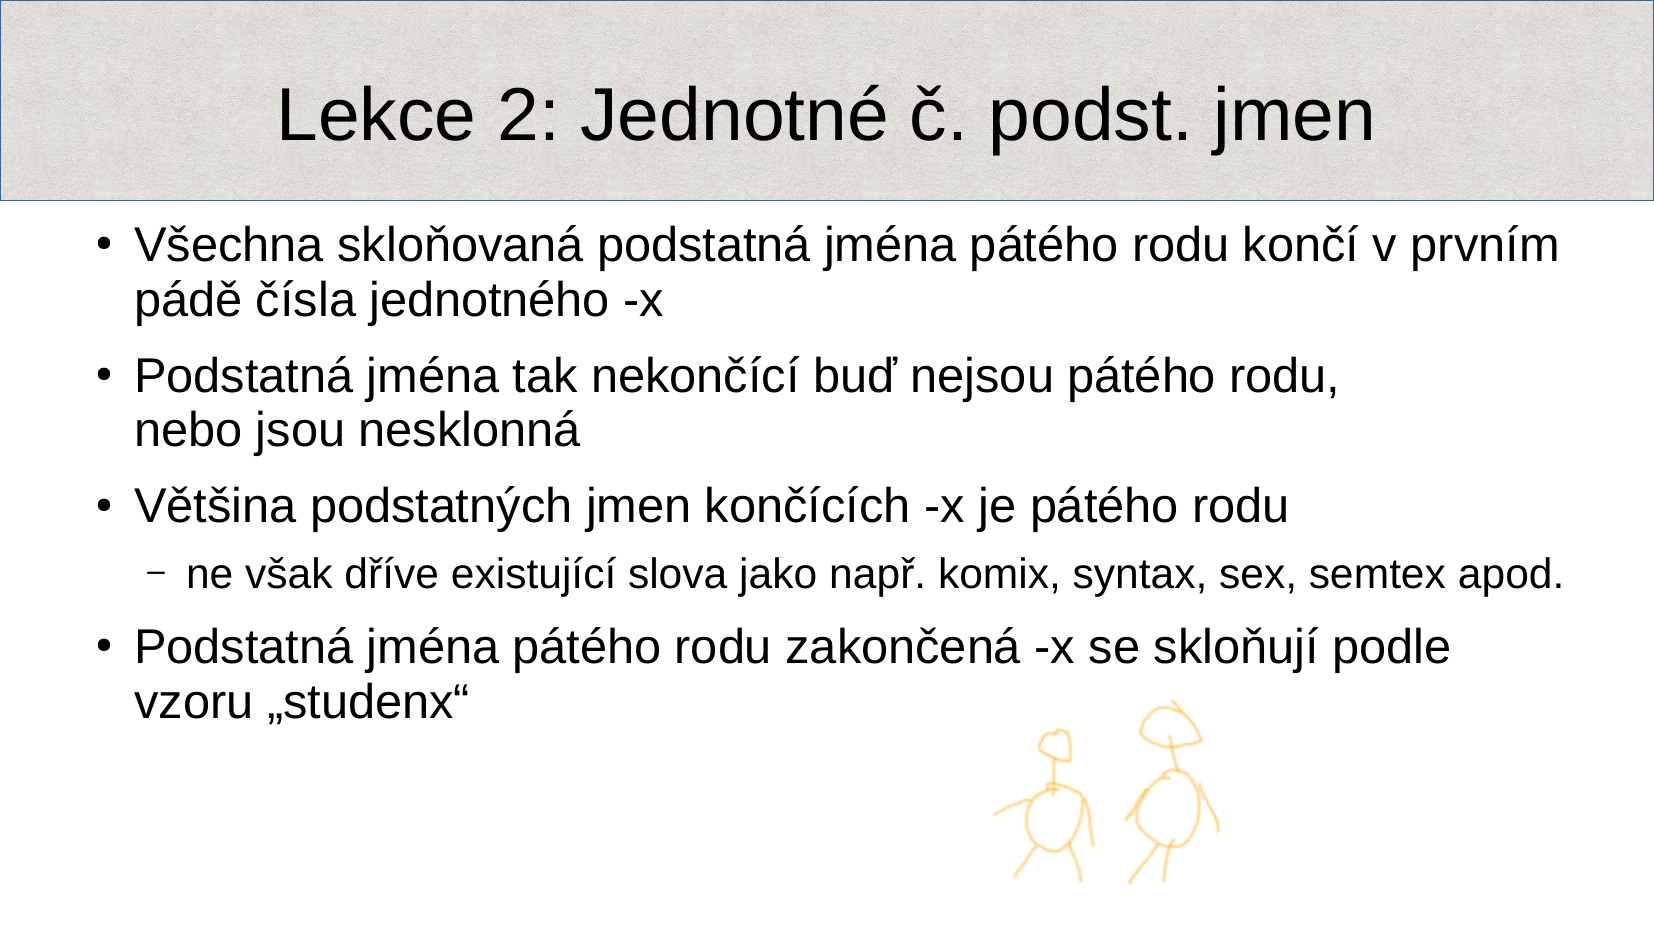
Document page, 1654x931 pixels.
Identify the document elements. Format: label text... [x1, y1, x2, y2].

title Lekce 2: Jednotné č. podst. jmen [82, 37, 1571, 193]
list Všechna skloňovaná podstatná jména pátého rodu končí v prvním pádě čísla jednotného -x Podstatná jména tak nekončící buď nejsou pátého rodu, nebo jsou nesklonná Většina podstatných jmen končících -x je pátého rodu ne však dříve existující slova jako např. komix, syntax, sex, semtex apod. Podstatná jména pátého rodu zakončená -x se skloňují podle vzoru „studenx“ [82, 217, 1571, 758]
picture [992, 698, 1225, 886]
picture [1, 1, 1653, 200]
